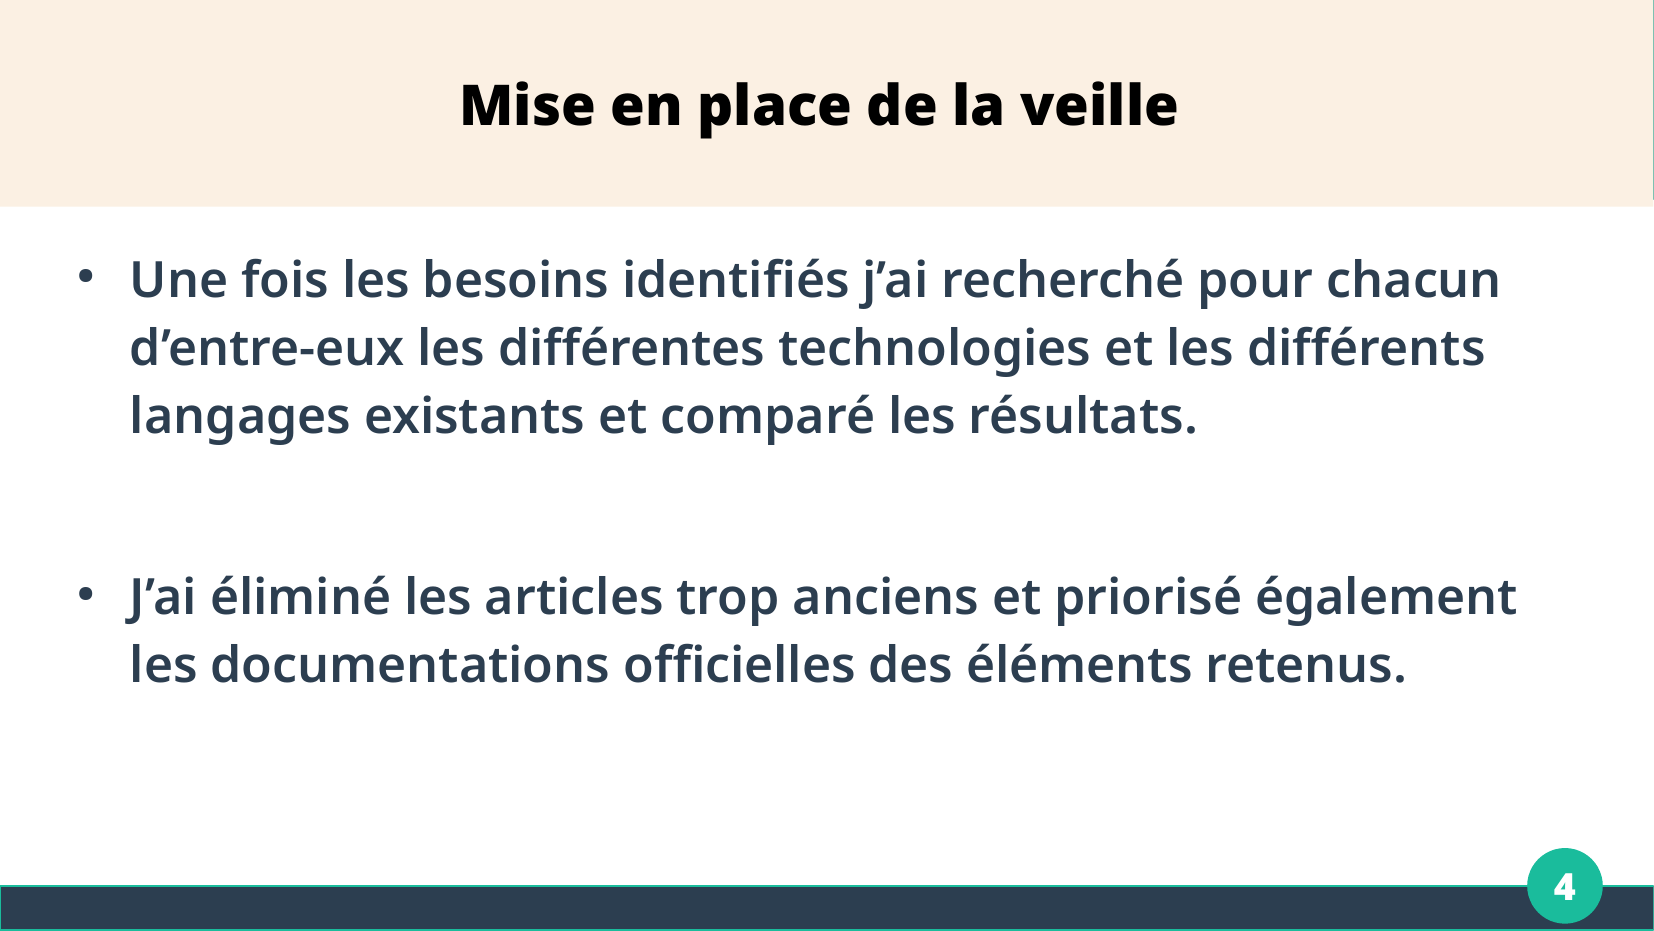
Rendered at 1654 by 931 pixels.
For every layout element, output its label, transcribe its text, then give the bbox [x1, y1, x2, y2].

list Une fois les besoins identifiés j’ai recherché pour chacun d’entre-eux les différentes technologies et les différents langages existants et comparé les résultats. J’ai éliminé les articles trop anciens et priorisé également les documentations officielles des éléments retenus. [59, 243, 1595, 864]
title Mise en place de la veille [0, 0, 1654, 207]
